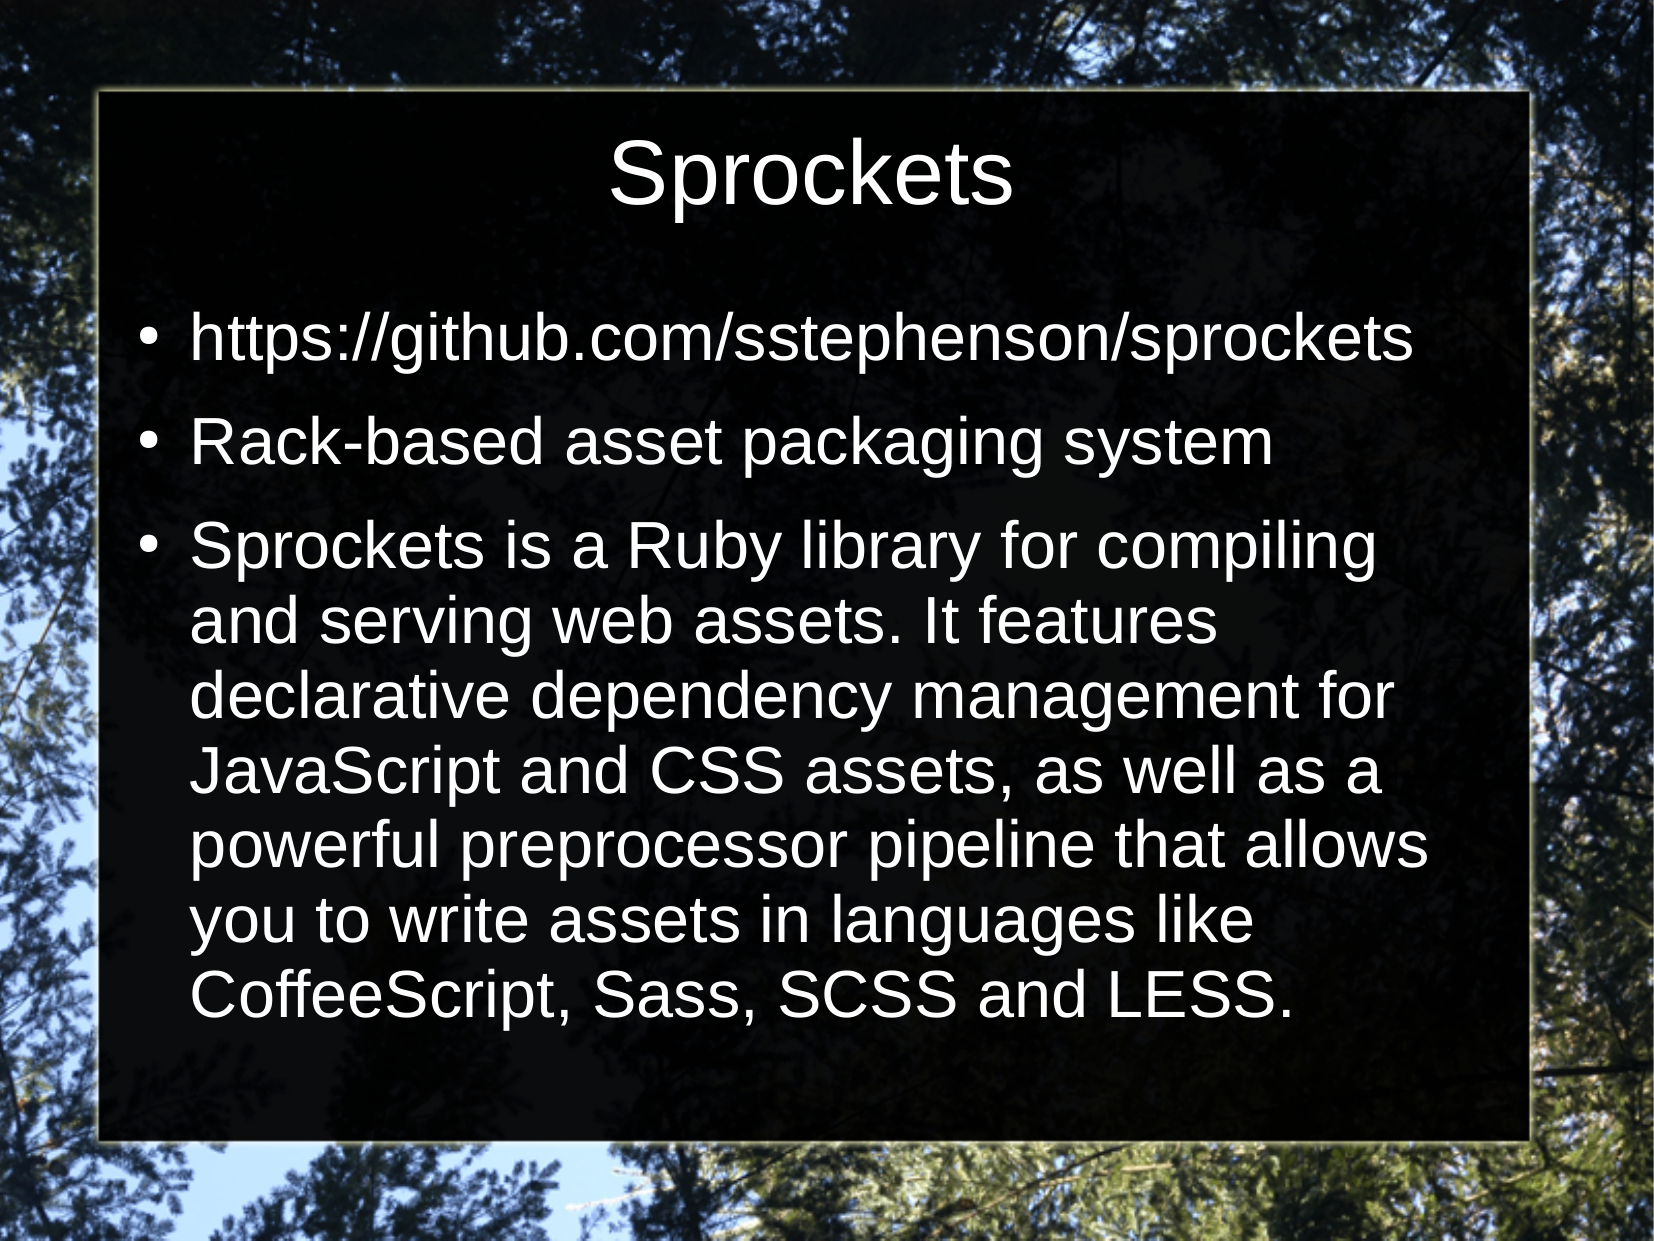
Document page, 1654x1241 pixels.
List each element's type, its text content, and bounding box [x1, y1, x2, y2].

picture [0, 0, 1654, 1241]
list https://github.com/sstephenson/sprockets Rack-based asset packaging system Sprockets is a Ruby library for compiling and serving web assets. It features declarative dependency management for JavaScript and CSS assets, as well as a powerful preprocessor pipeline that allows you to write assets in languages like CoffeeScript, Sass, SCSS and LESS. [119, 300, 1501, 1082]
title Sprockets [88, 88, 1536, 257]
